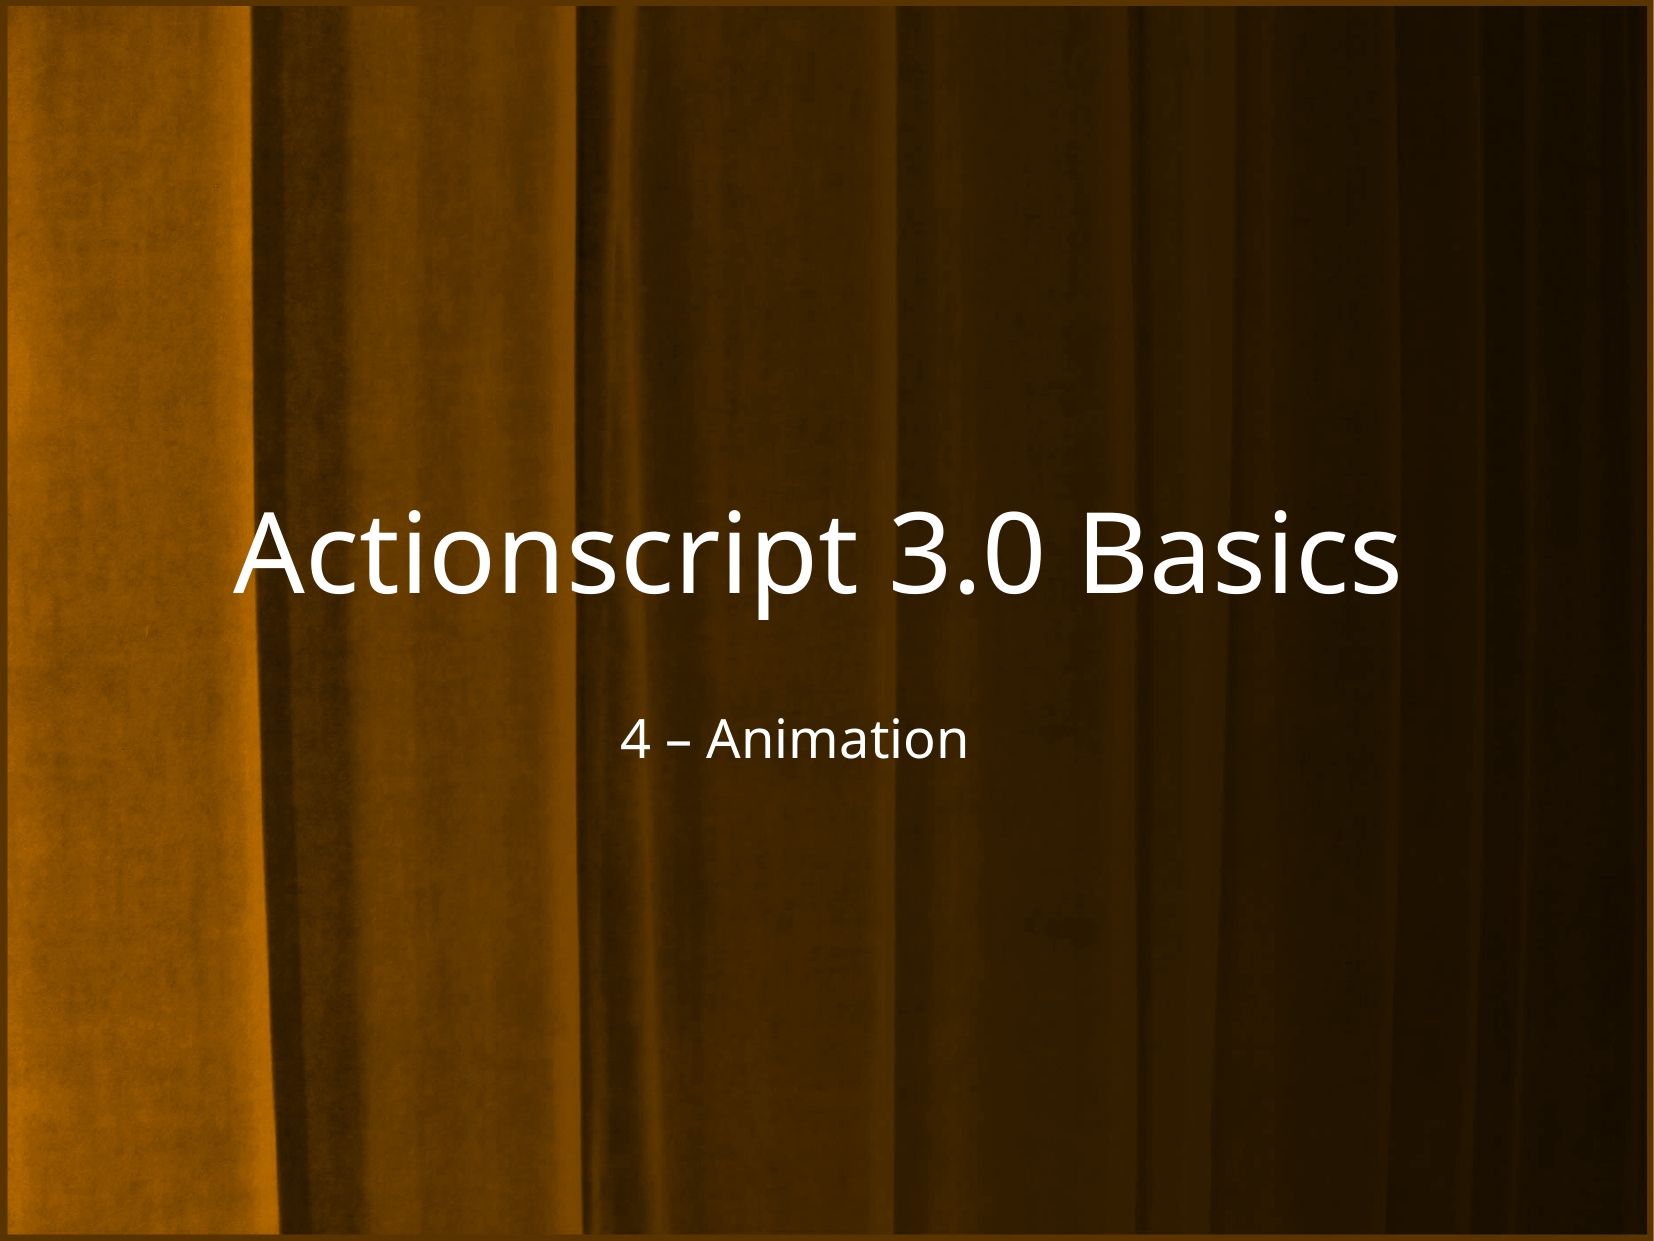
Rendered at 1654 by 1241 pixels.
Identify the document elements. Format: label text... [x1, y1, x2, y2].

picture [0, 0, 1654, 1241]
title Actionscript 3.0 Basics [75, 446, 1564, 654]
title 4 – Animation [51, 633, 1540, 841]
